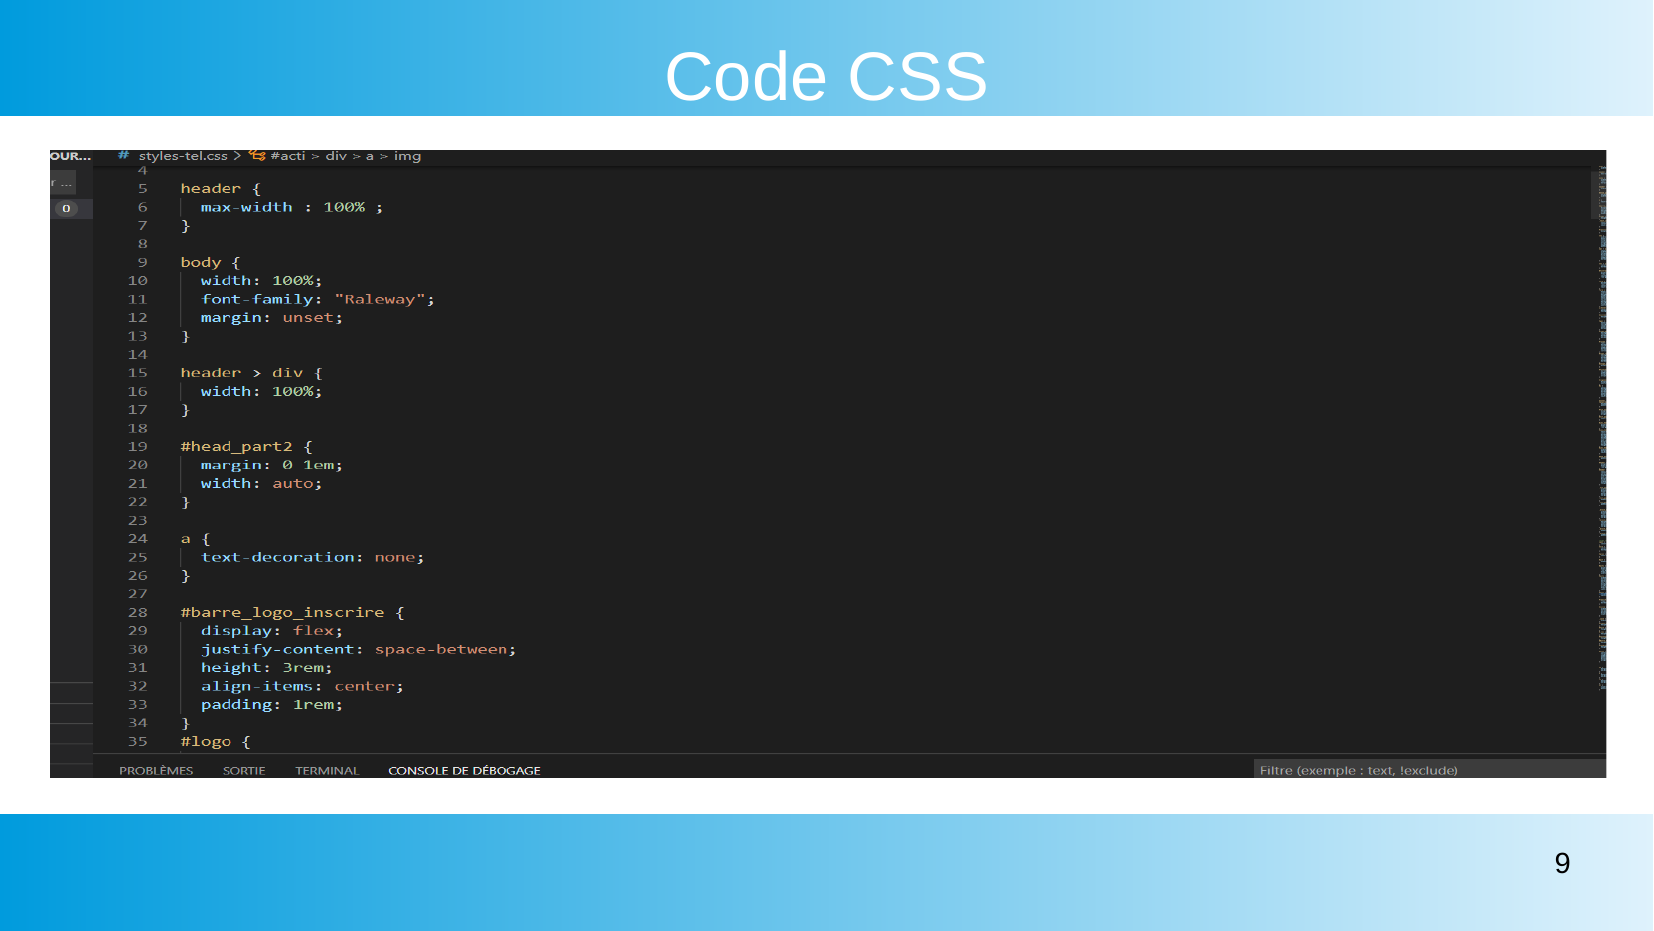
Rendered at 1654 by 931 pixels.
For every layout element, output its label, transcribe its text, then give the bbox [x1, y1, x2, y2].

picture [50, 150, 1607, 778]
title Code CSS [82, 37, 1571, 116]
